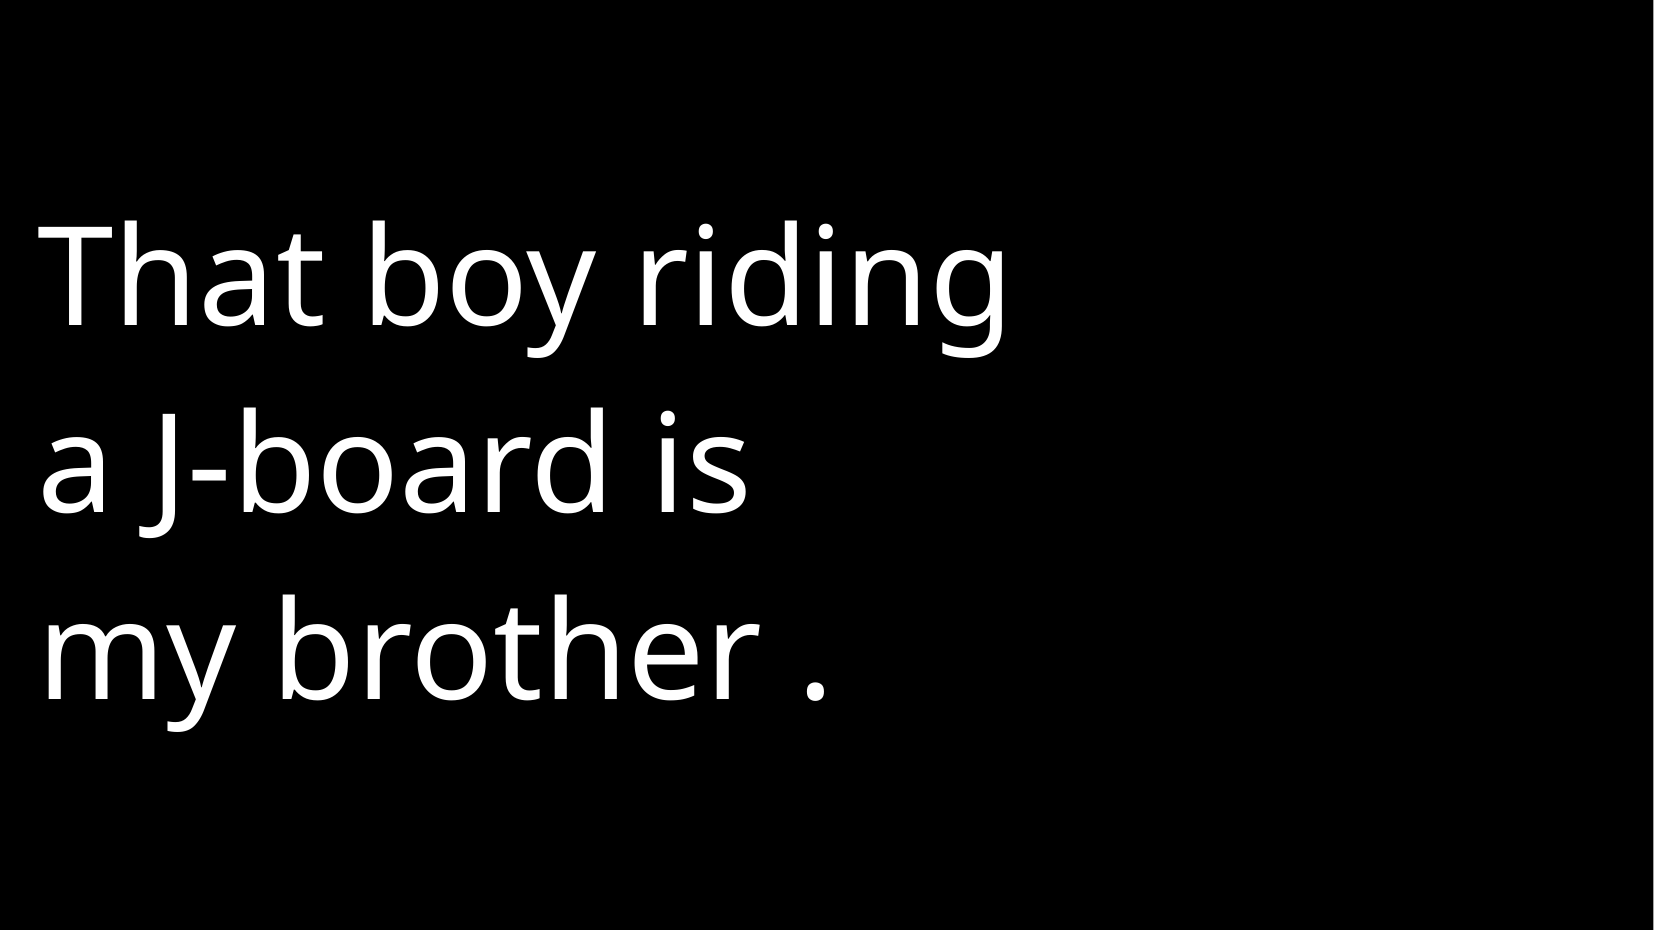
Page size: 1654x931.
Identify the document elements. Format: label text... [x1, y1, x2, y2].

title That boy riding a J-board is my brother . [37, 19, 1612, 900]
